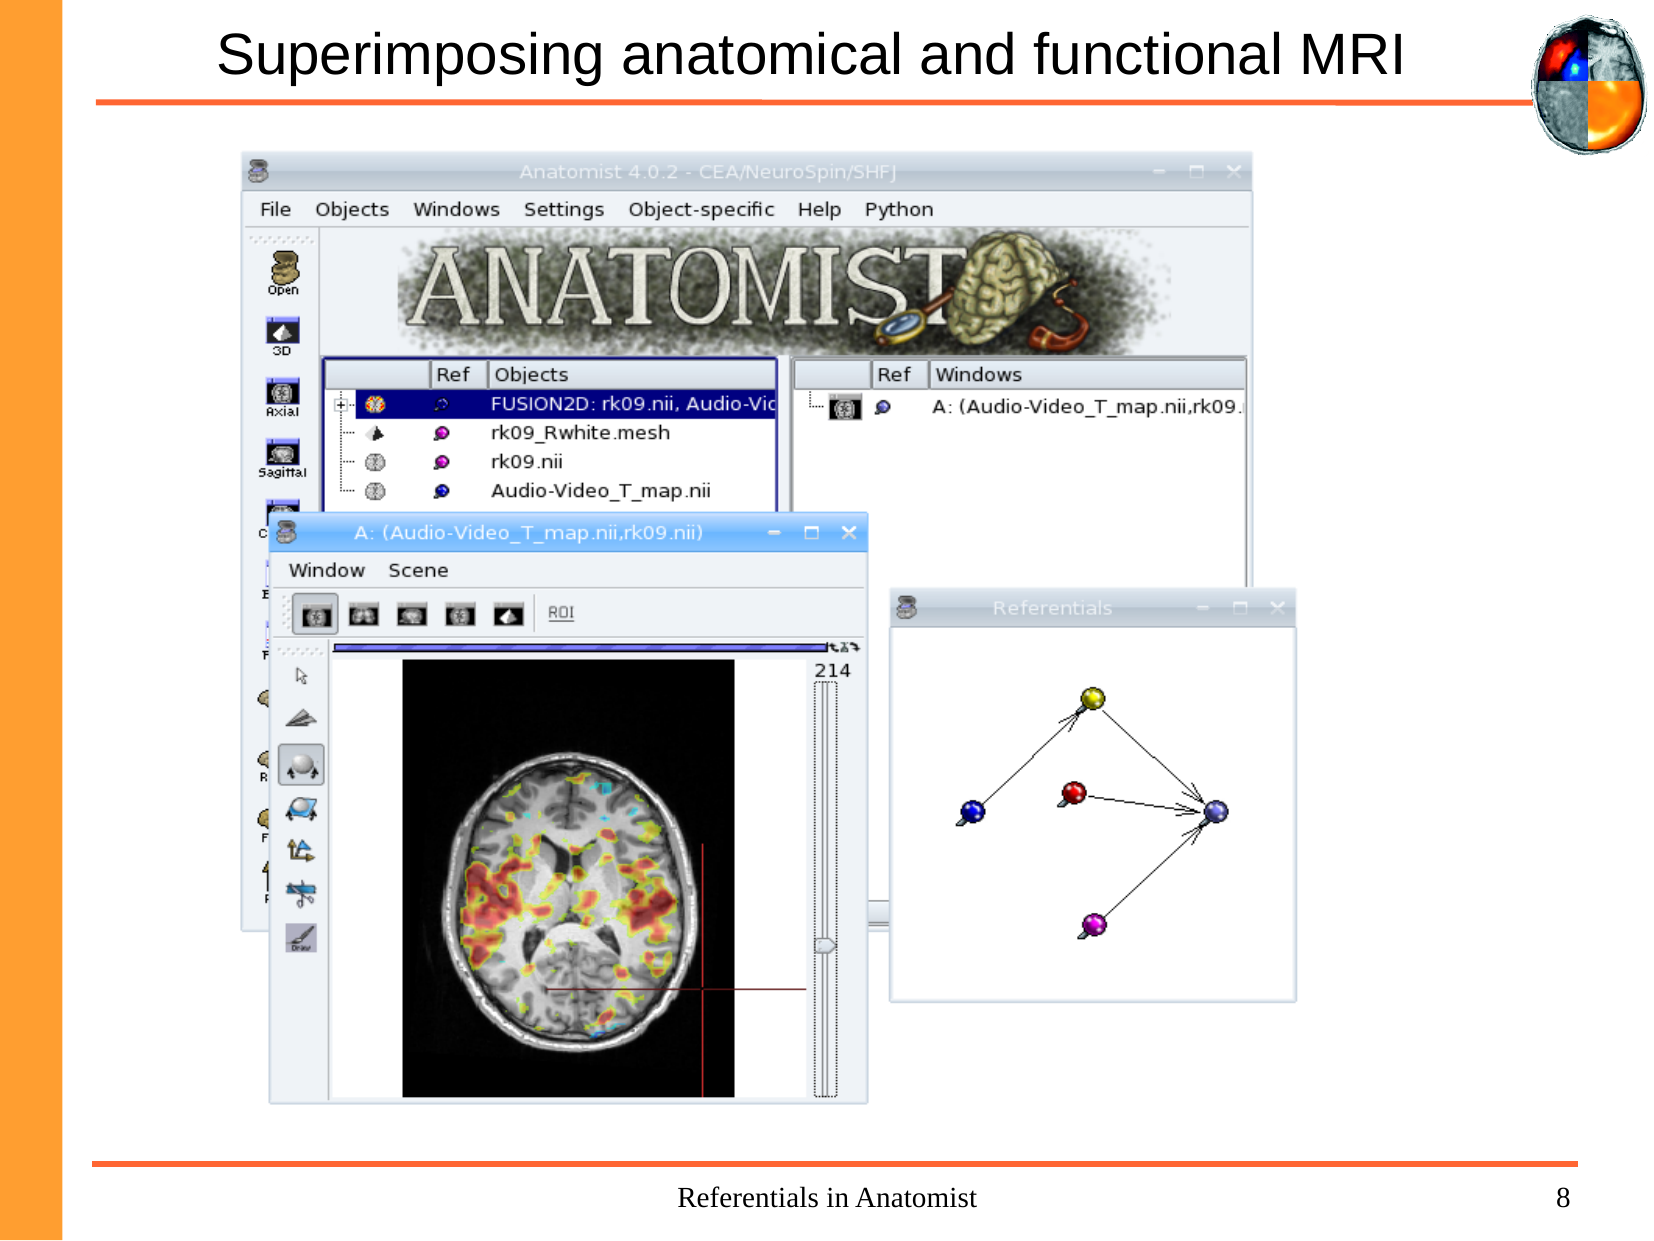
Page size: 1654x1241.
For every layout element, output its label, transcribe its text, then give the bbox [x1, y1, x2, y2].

picture [208, 135, 1352, 1112]
title Superimposing anatomical and functional MRI [88, 21, 1536, 87]
picture [1530, 14, 1649, 157]
